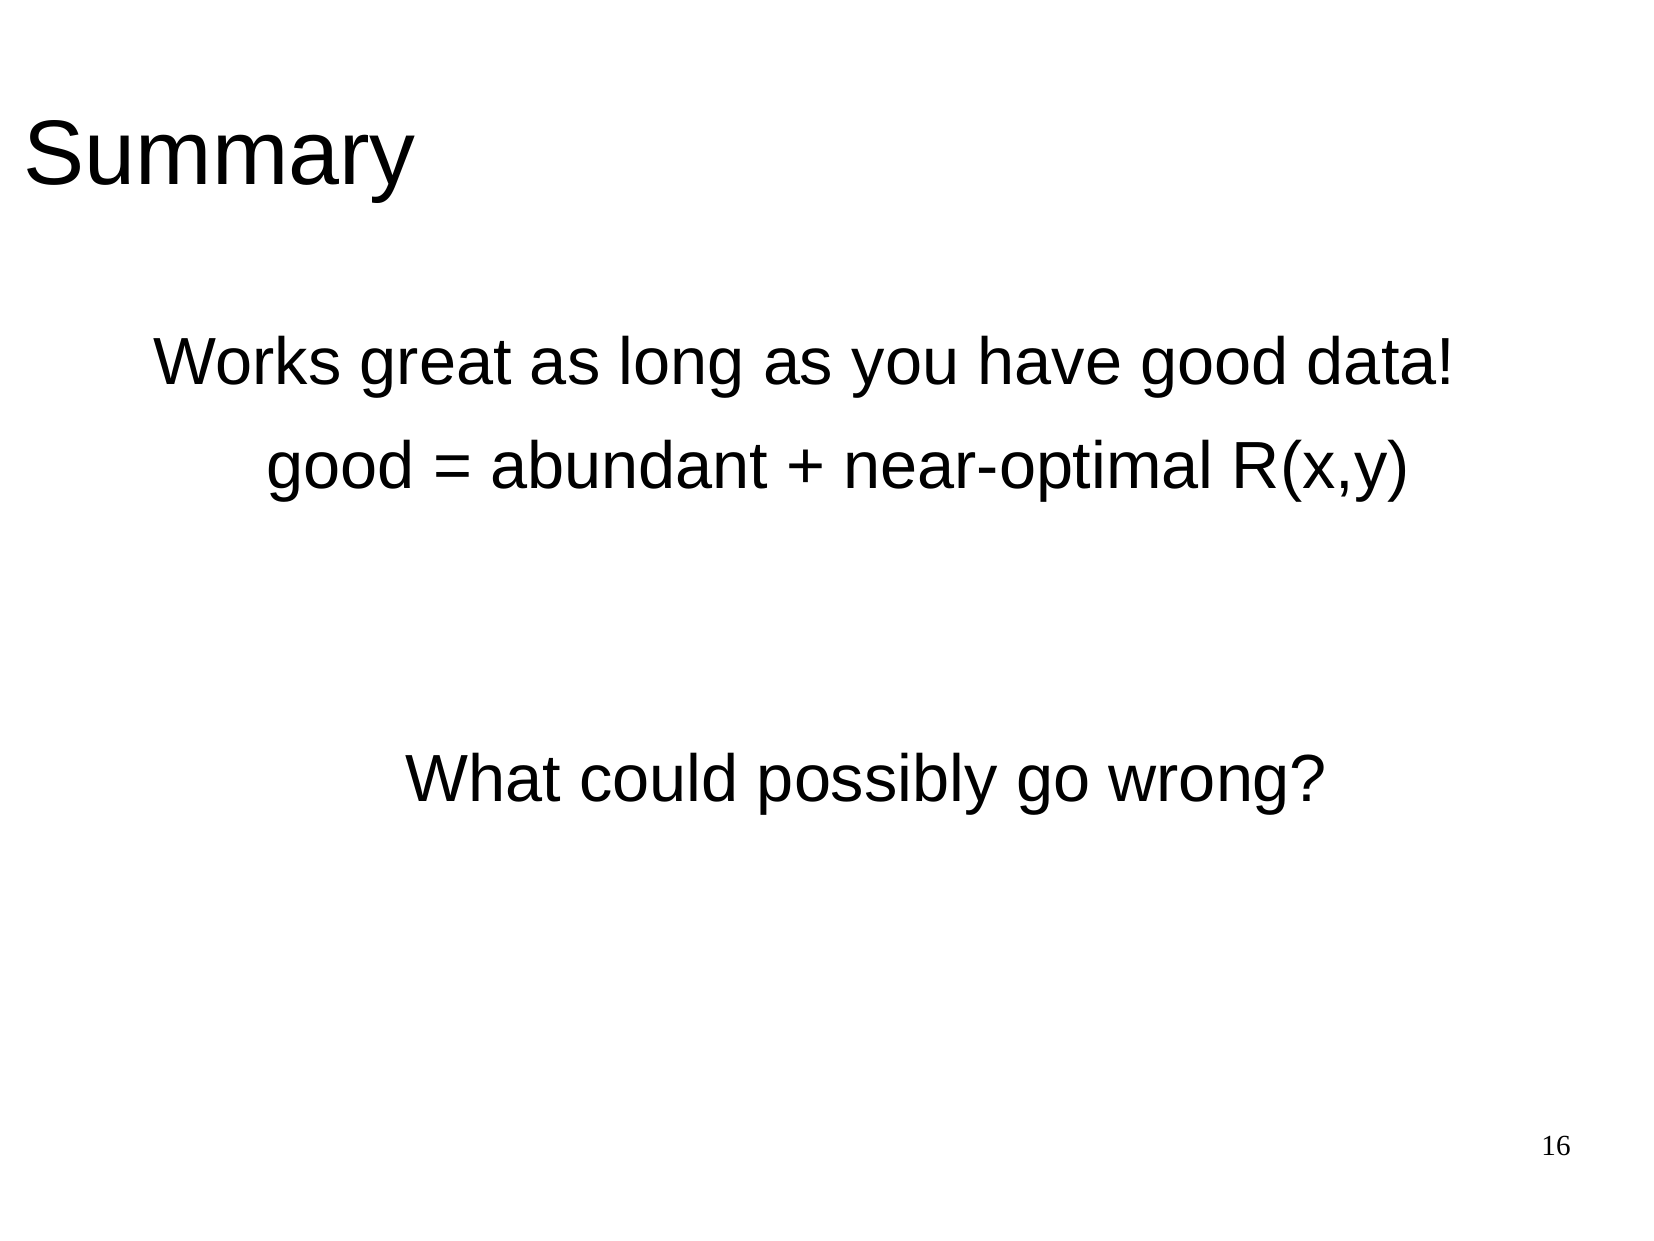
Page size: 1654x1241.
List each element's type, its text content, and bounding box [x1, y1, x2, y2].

title Summary [23, 49, 1512, 257]
list Works great as long as you have good data! good = abundant + near-optimal R(x,y) What could possibly go wrong? [82, 323, 1654, 1241]
